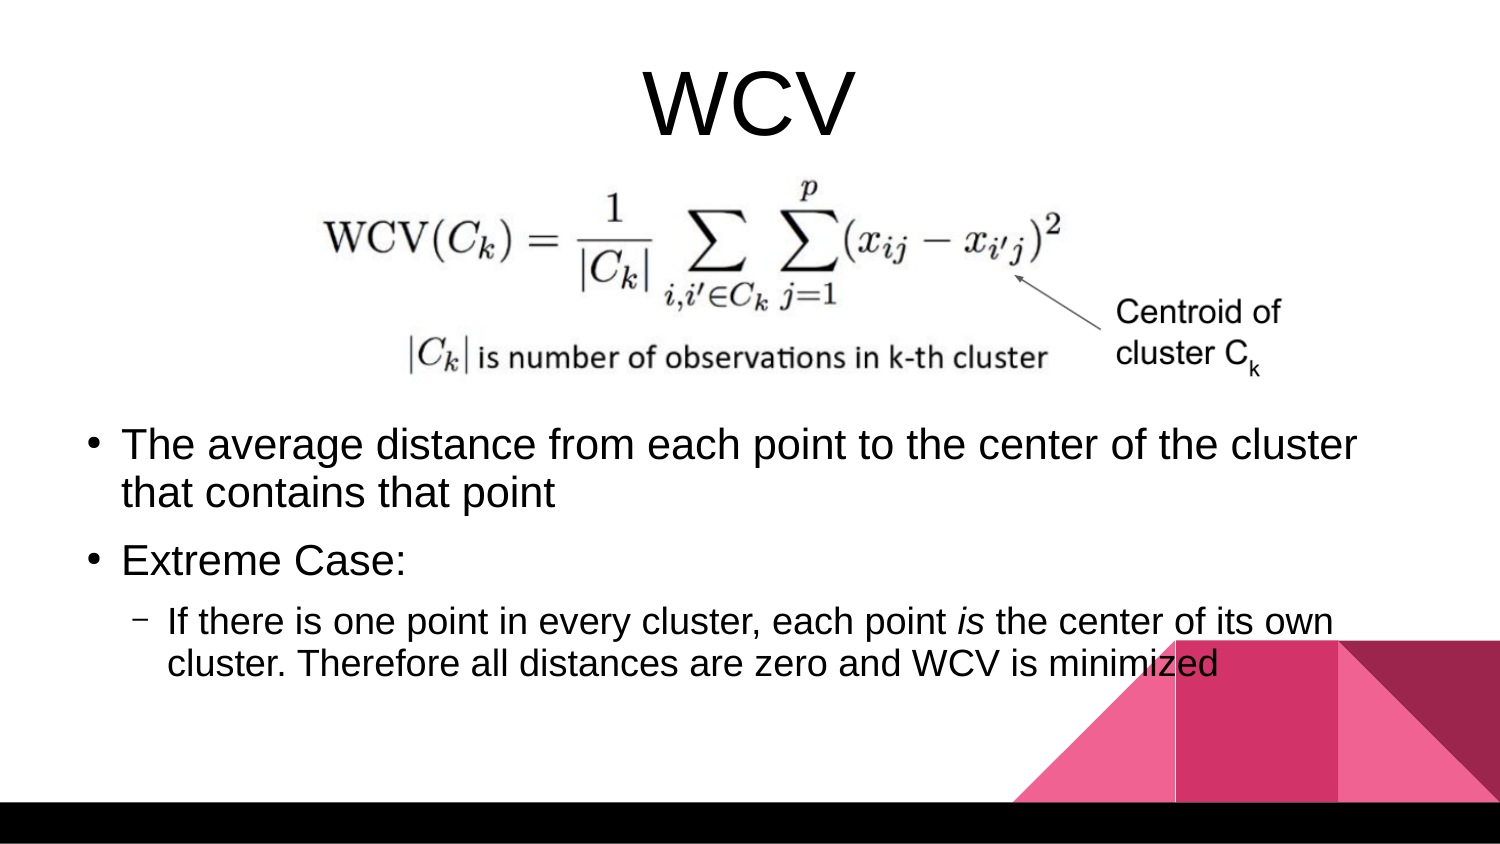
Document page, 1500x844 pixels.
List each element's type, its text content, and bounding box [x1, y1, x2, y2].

picture [285, 149, 1306, 406]
title WCV [75, 33, 1425, 175]
list The average distance from each point to the center of the cluster that contains that point Extreme Case: If there is one point in every cluster, each point is the center of its own cluster. Therefore all distances are zero and WCV is minimized [75, 420, 1425, 687]
